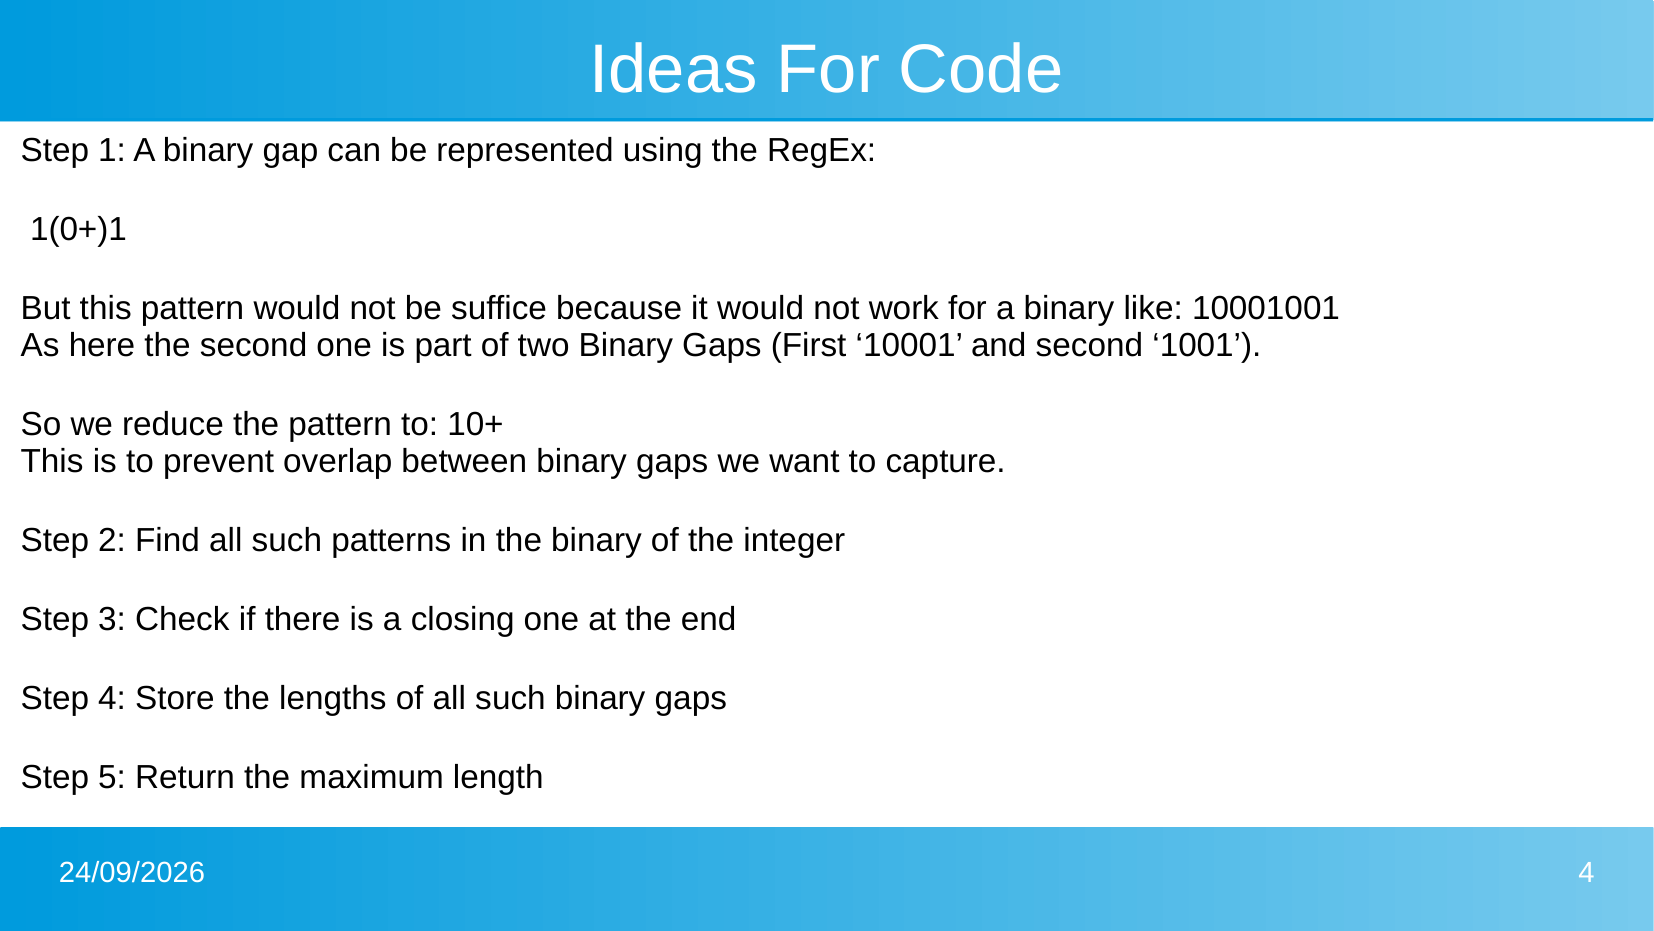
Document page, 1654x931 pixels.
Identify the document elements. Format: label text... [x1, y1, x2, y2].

title Ideas For Code [59, 29, 1595, 108]
text_box Step 1: A binary gap can be represented using the RegEx: 1(0+)1 But this pattern would not be suffice because it would not work for a binary like: 10001001 As here the second one is part of two Binary Gaps (First ‘10001’ and second ‘1001’). So we reduce the pattern to: 10+ This is to prevent overlap between binary gaps we want to capture. Step 2: Find all such patterns in the binary of the integer Step 3: Check if there is a closing one at the end Step 4: Store the lengths of all such binary gaps Step 5: Return the maximum length [5, 124, 1601, 804]
